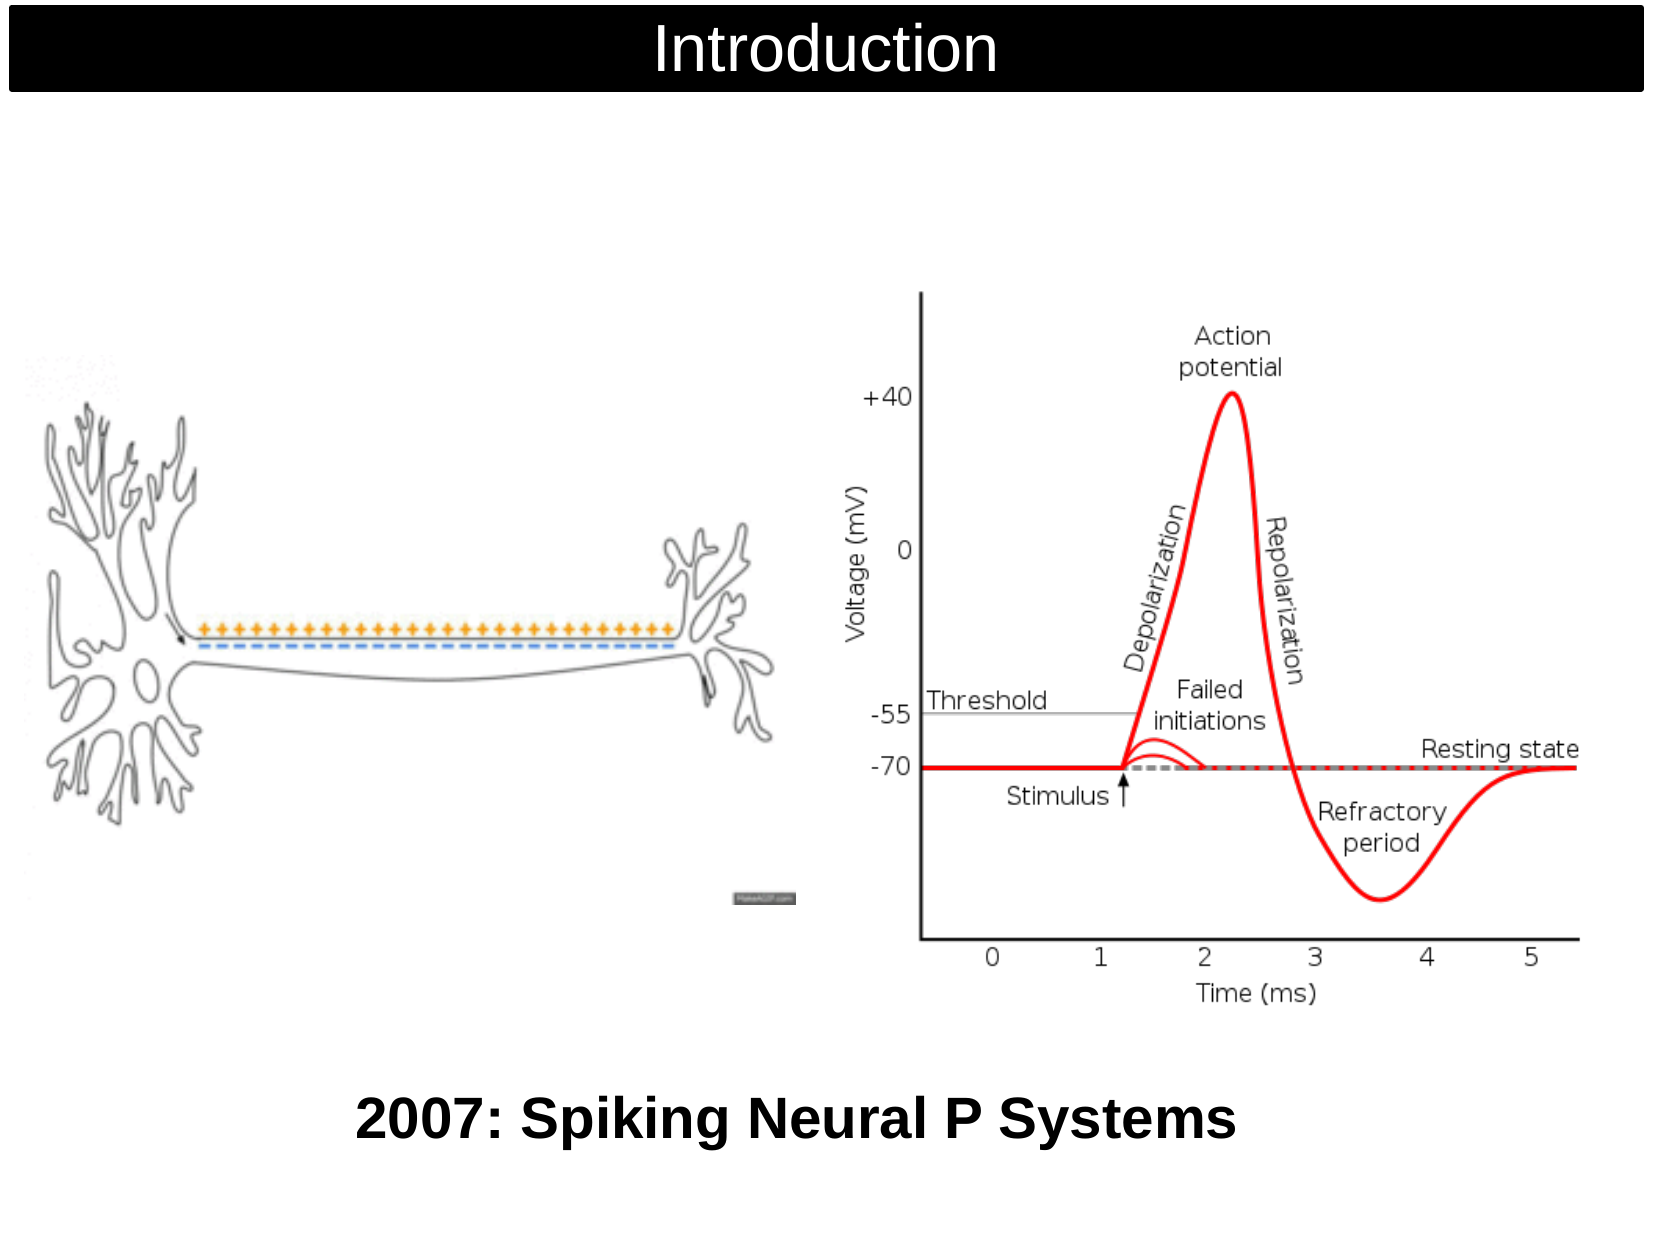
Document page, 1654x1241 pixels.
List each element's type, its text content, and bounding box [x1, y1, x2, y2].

text_box 2007: Spiking Neural P Systems [340, 1078, 1255, 1158]
picture [24, 355, 796, 905]
picture [833, 262, 1602, 1021]
title Introduction [11, 7, 1642, 89]
